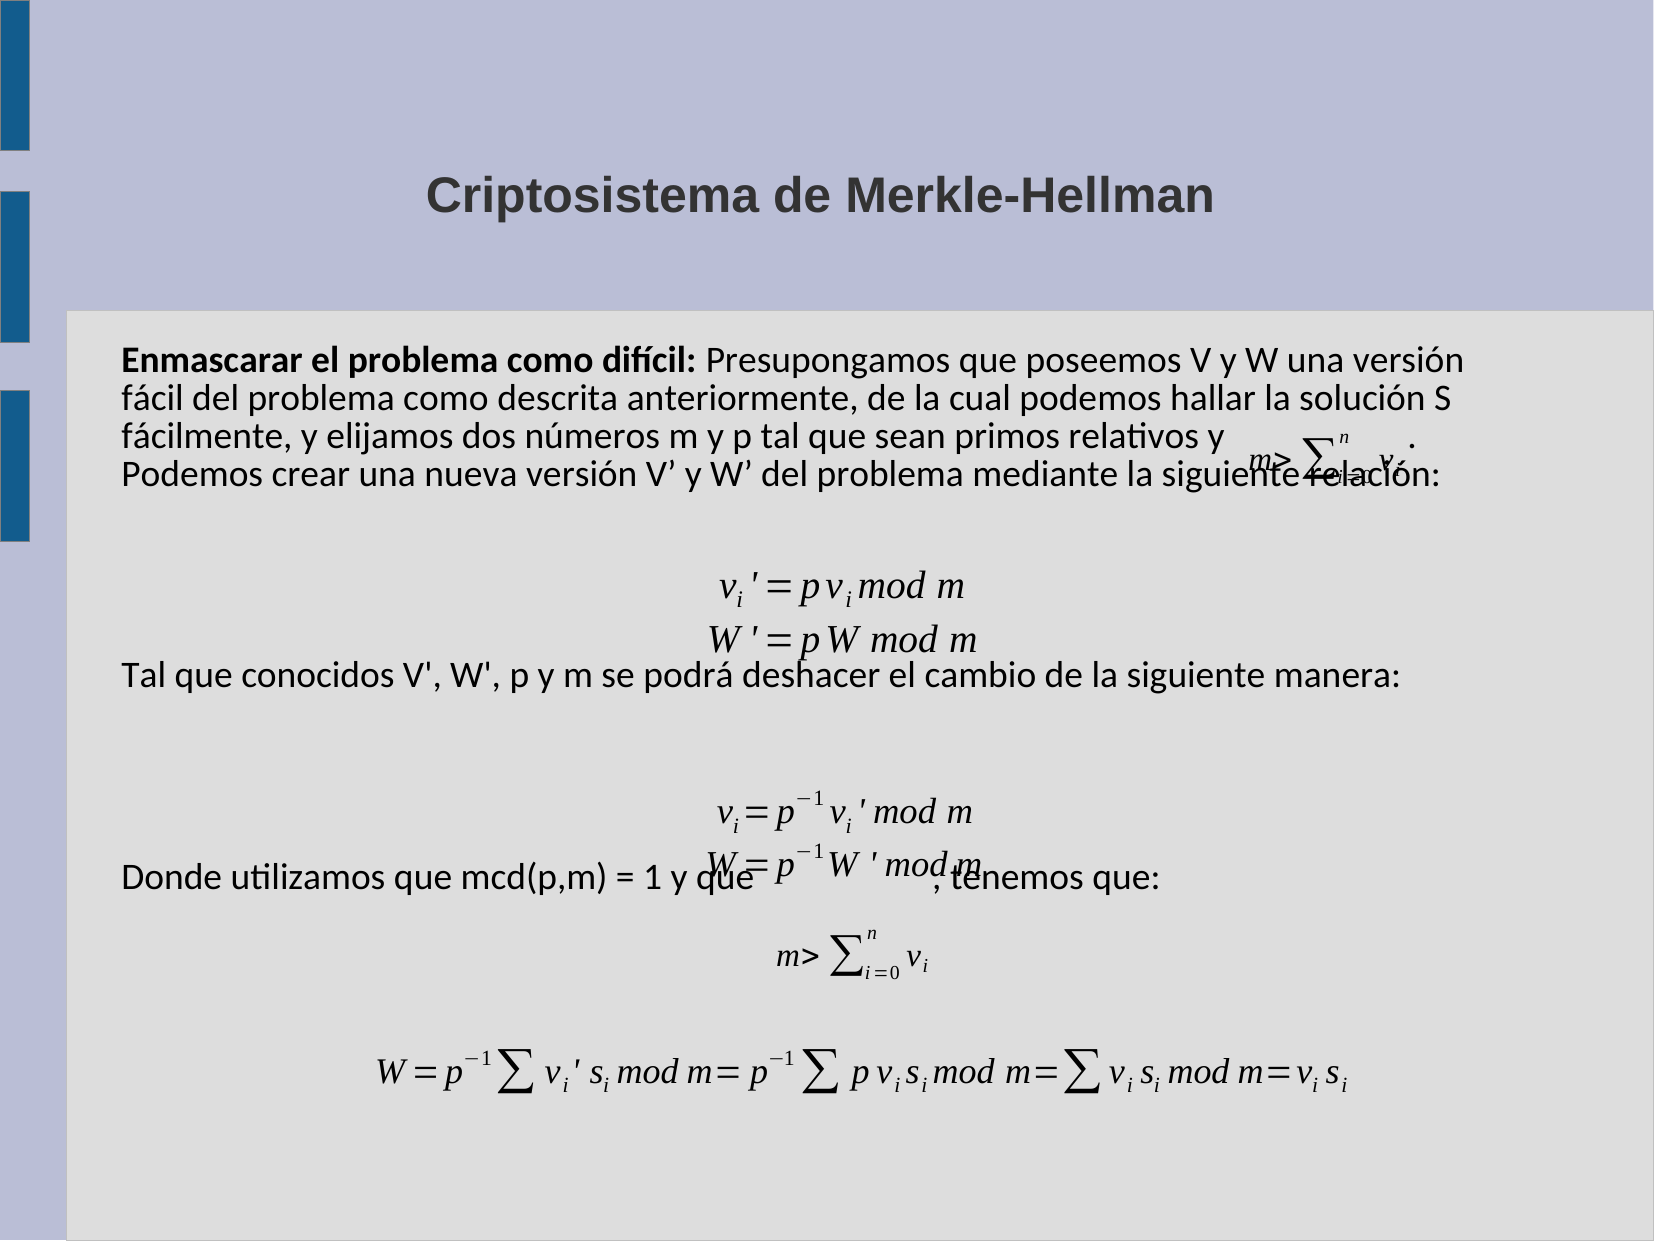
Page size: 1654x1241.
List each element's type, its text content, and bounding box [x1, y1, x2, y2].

chart [1240, 425, 1410, 489]
title Criptosistema de Merkle-Hellman [121, 91, 1534, 299]
chart [696, 563, 987, 678]
chart [696, 784, 993, 886]
list Enmascarar el problema como difícil: Presupongamos que poseemos V y W una versión fácil del problema como descrita anteriormente, de la cual podemos hallar la solución S fácilmente, y elijamos dos números m y p tal que sean primos relativos y . Podemos crear una nueva versión V’ y W’ del problema mediante la siguiente relación: Tal que conocidos V', W', p y m se podrá deshacer el cambio de la siguiente manera: Donde utilizamos que mcd(p,m) = 1 y que , tenemos que: [121, 344, 1534, 1127]
chart [366, 1045, 1356, 1097]
chart [767, 921, 937, 985]
